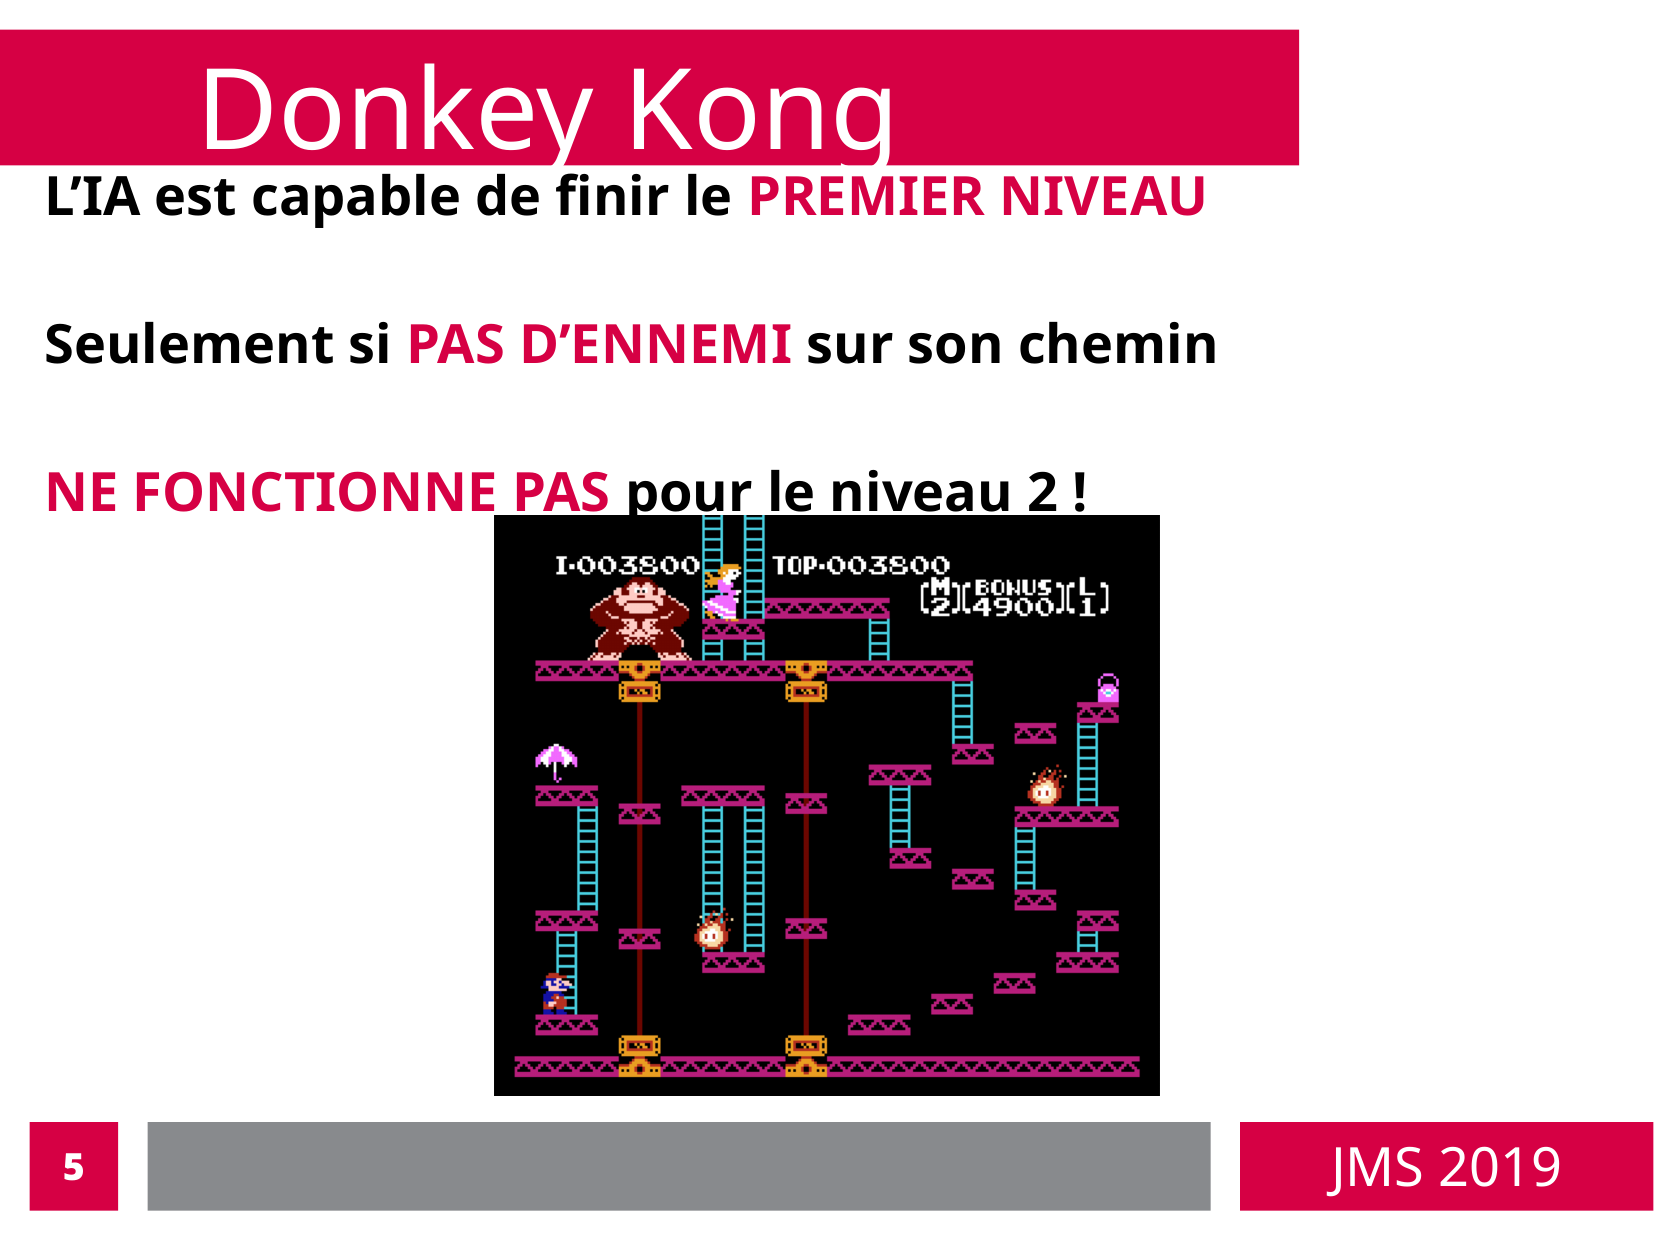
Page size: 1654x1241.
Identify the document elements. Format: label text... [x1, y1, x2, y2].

picture [494, 515, 1160, 1096]
title Donkey Kong [0, 29, 1229, 178]
text_box L’IA est capable de finir le PREMIER NIVEAU Seulement si PAS D’ENNEMI sur son chemin NE FONCTIONNE PAS pour le niveau 2 ! [29, 177, 1518, 508]
